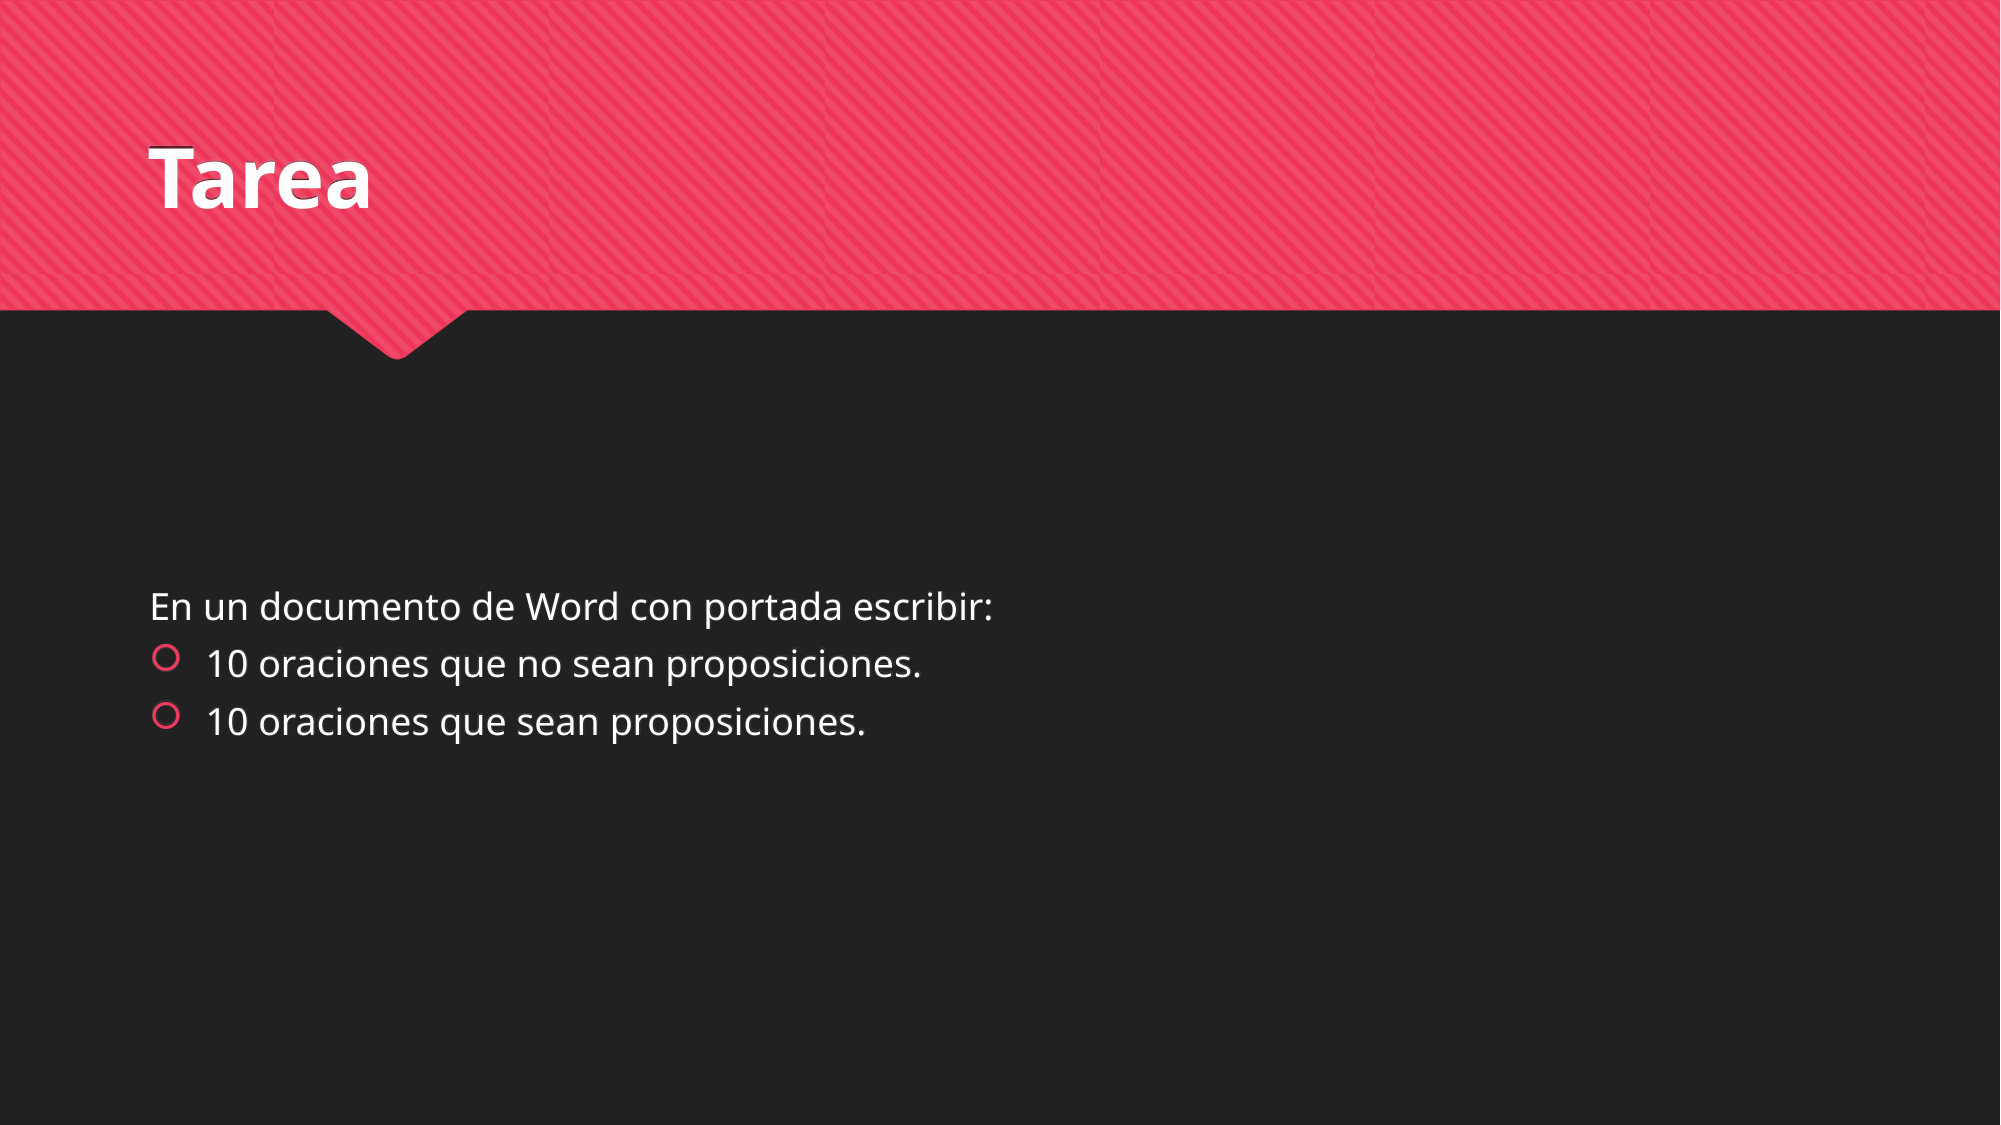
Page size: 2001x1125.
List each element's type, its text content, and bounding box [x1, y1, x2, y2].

title Tarea [132, 73, 1868, 233]
list En un documento de Word con portada escribir: 10 oraciones que no sean proposiciones. 10 oraciones que sean proposiciones. [134, 364, 1866, 962]
